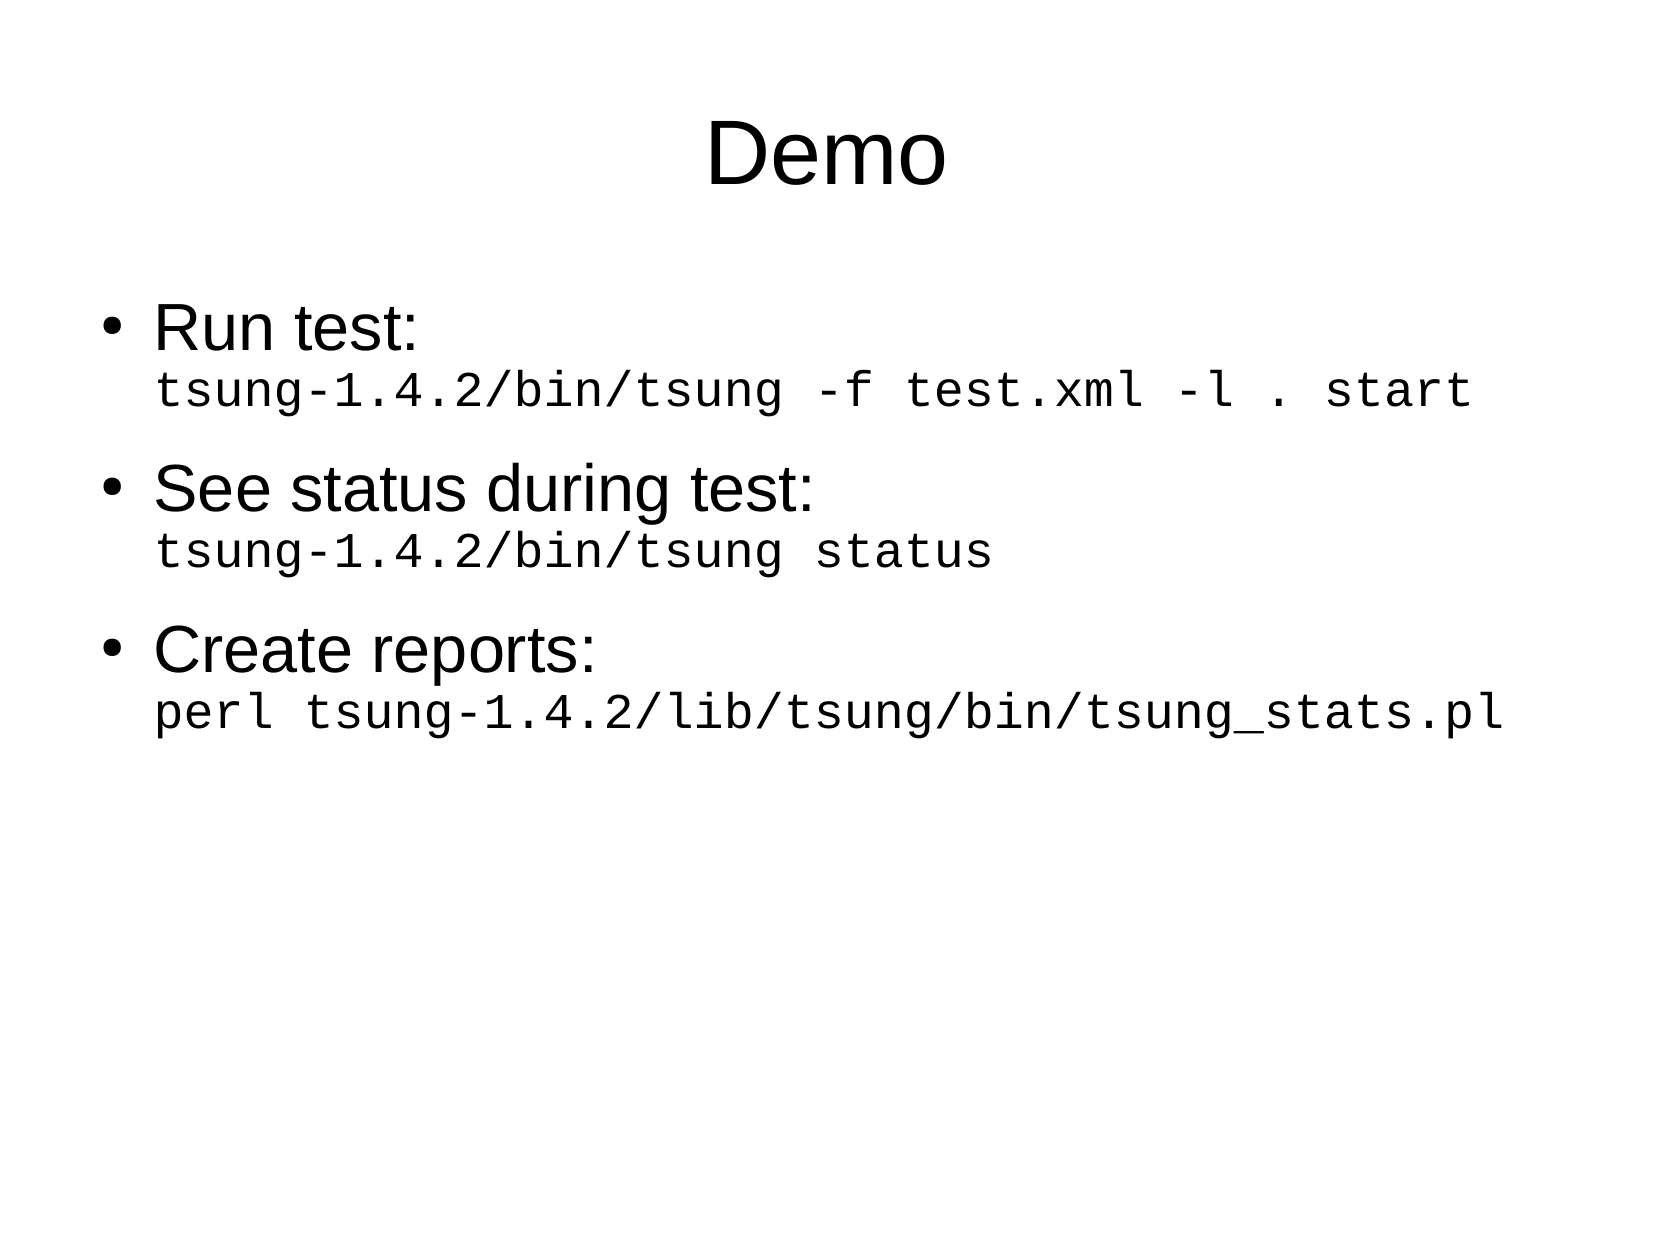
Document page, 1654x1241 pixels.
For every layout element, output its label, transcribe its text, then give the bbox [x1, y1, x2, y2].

title Demo [82, 49, 1571, 257]
list Run test: tsung-1.4.2/bin/tsung -f test.xml -l . start See status during test: tsung-1.4.2/bin/tsung status Create reports: perl tsung-1.4.2/lib/tsung/bin/tsung_stats.pl [82, 290, 1538, 1010]
